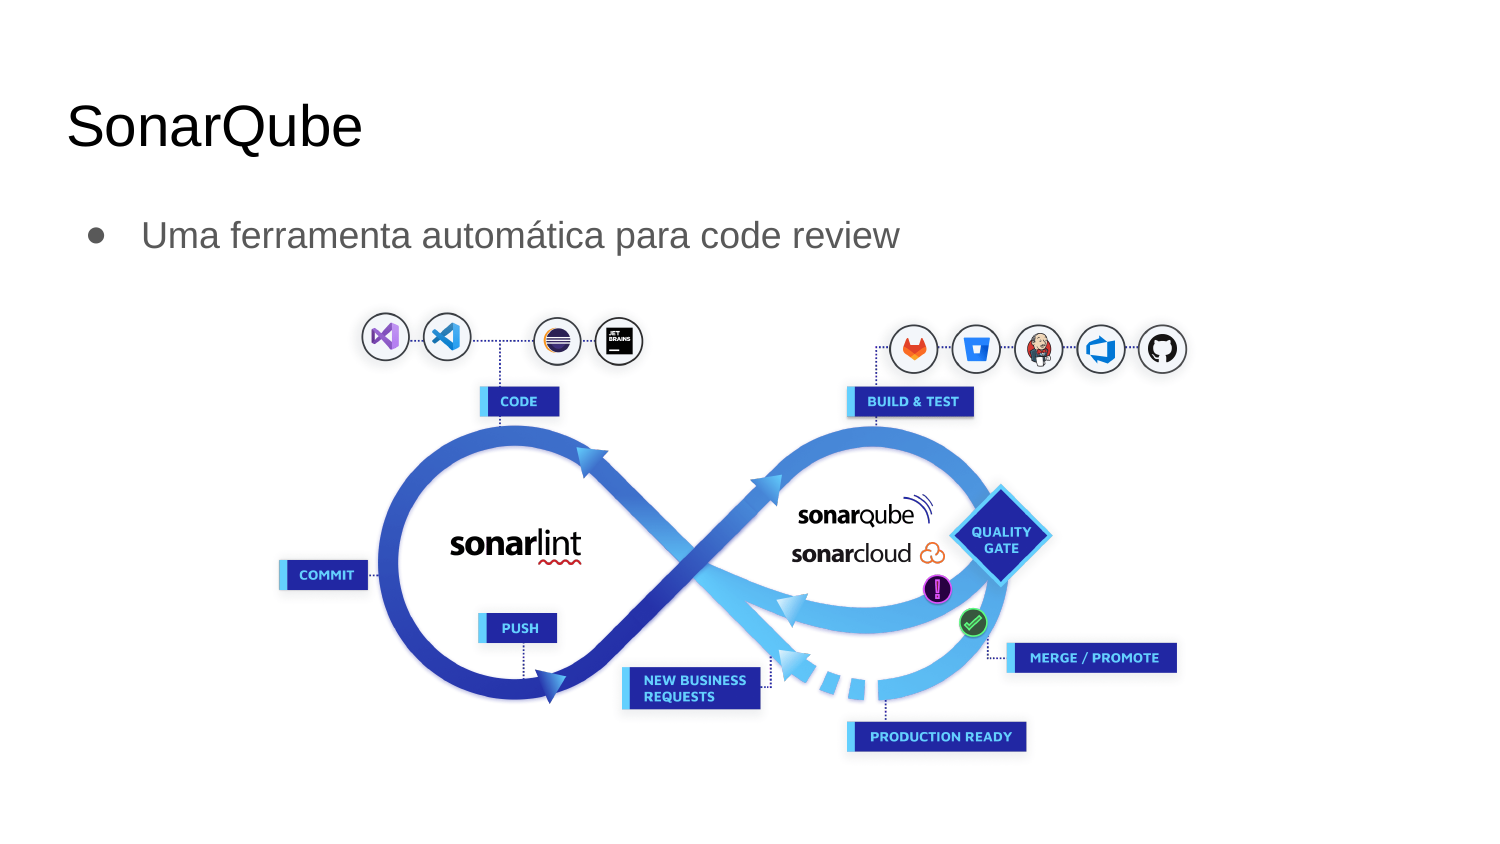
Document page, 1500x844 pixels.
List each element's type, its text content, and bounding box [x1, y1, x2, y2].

picture [224, 265, 1214, 829]
list Uma ferramenta automática para code review [51, 189, 1489, 750]
title SonarQube [51, 72, 1449, 167]
